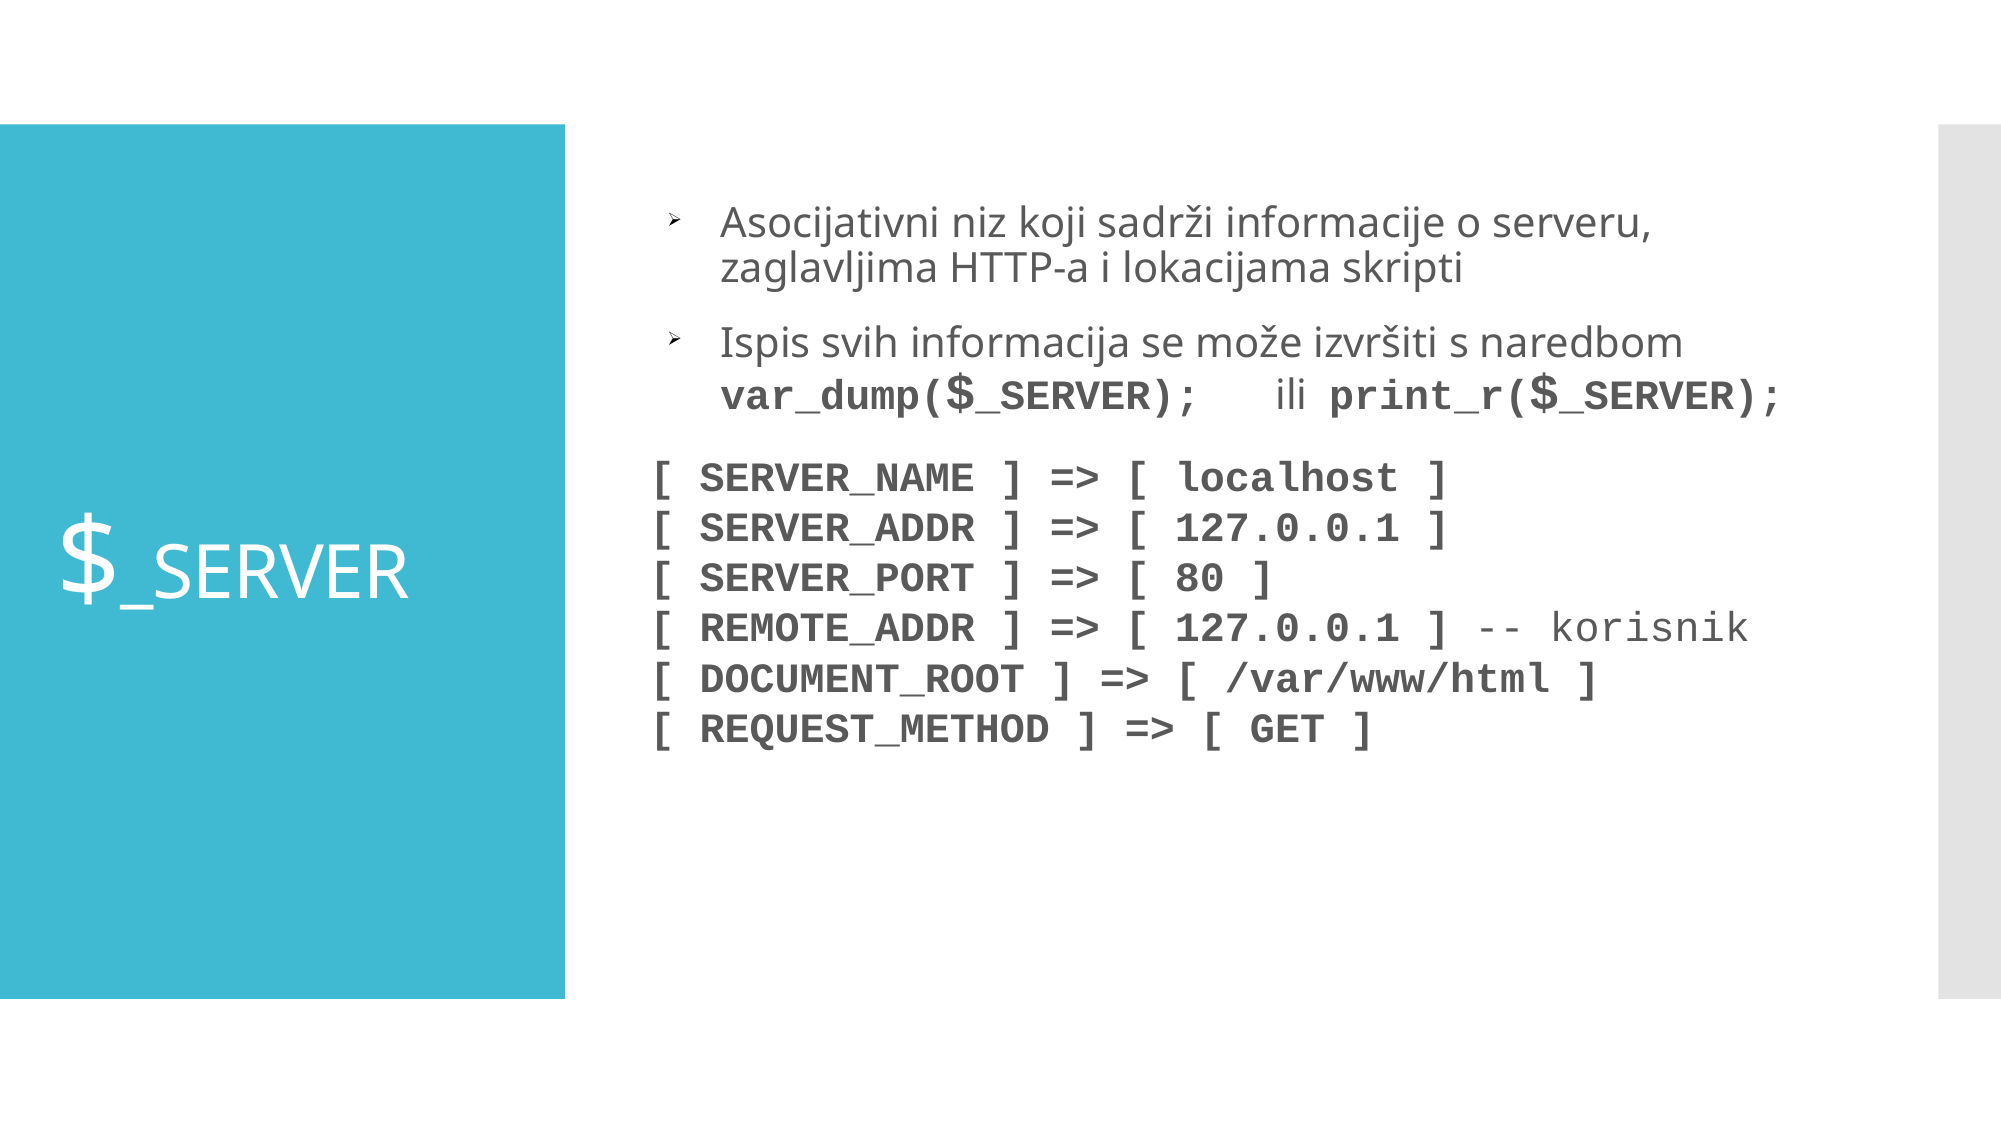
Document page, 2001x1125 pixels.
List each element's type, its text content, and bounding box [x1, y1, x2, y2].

list Asocijativni niz koji sadrži informacije o serveru, zaglavljima HTTP-a i lokacijama skripti Ispis svih informacija se može izvršiti s naredbom var_dump($_SERVER); ili print_r($_SERVER); [ SERVER_NAME ] => [ localhost ] [ SERVER_ADDR ] => [ 127.0.0.1 ] [ SERVER_PORT ] => [ 80 ] [ REMOTE_ADDR ] => [ 127.0.0.1 ] -- korisnik [ DOCUMENT_ROOT ] => [ /var/www/html ] [ REQUEST_METHOD ] => [ GET ] [634, 119, 1835, 982]
title $_SERVER [41, 184, 525, 940]
